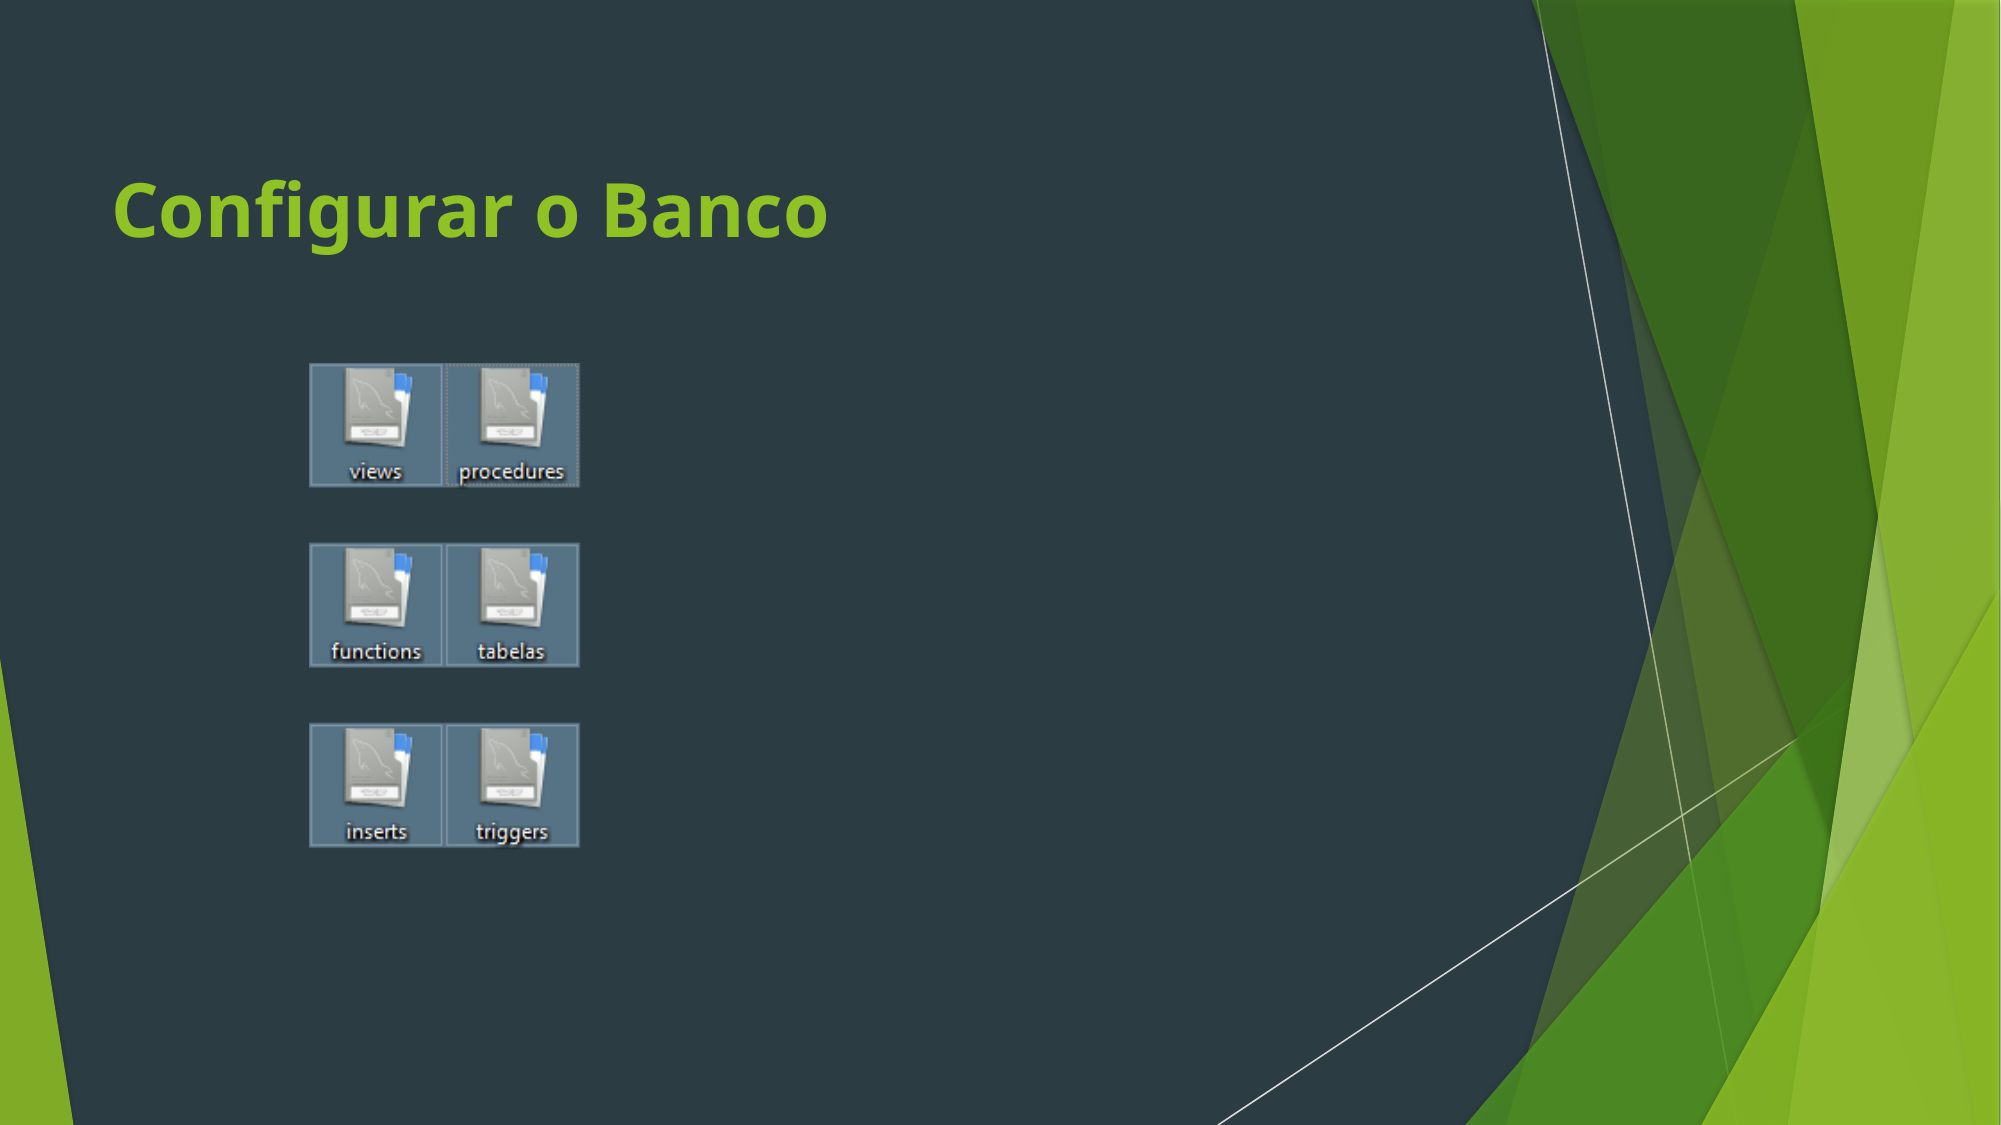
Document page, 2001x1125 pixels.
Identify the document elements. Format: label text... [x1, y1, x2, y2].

title Configurar o Banco [111, 99, 1522, 317]
picture [309, 363, 591, 857]
